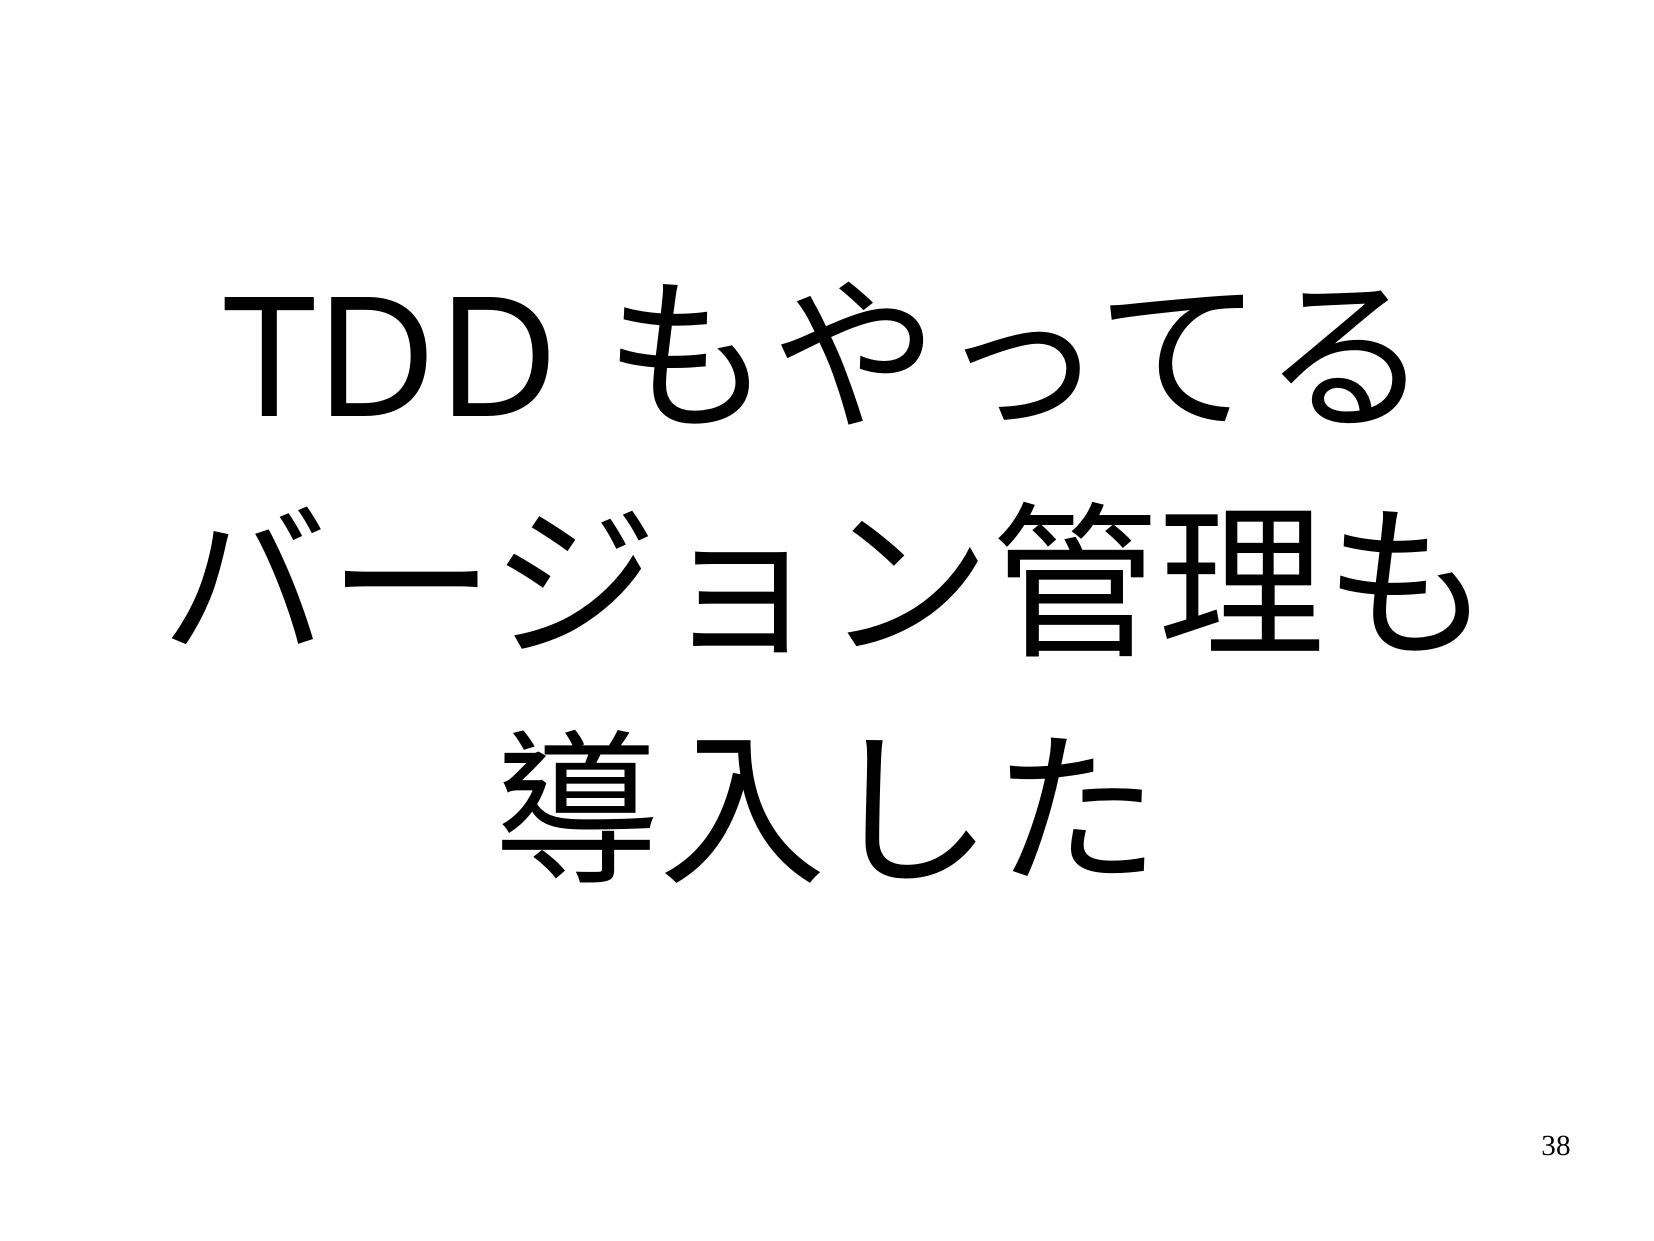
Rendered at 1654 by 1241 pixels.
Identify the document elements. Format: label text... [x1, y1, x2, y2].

subtitle TDDもやってる バージョン管理も 導入した [82, 56, 1571, 1102]
